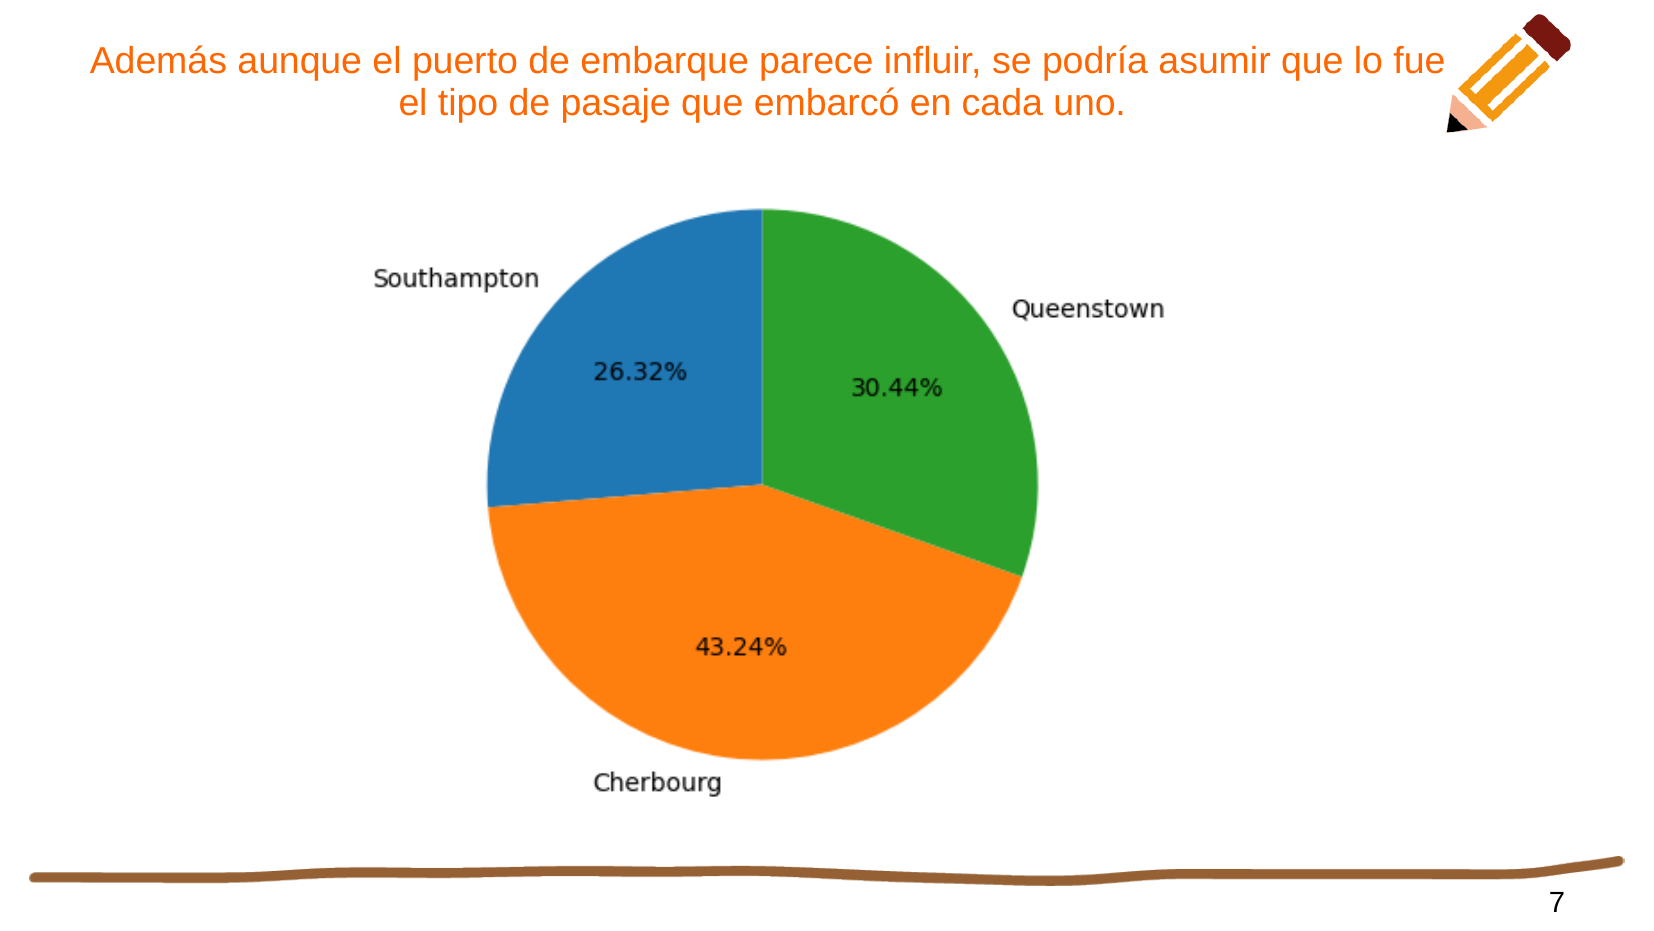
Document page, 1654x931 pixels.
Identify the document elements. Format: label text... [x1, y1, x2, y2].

title Además aunque el puerto de embarque parece influir, se podría asumir que lo fue el tipo de pasaje que embarcó en cada uno. [88, 29, 1447, 133]
picture [1446, 14, 1571, 133]
picture [354, 123, 1182, 847]
picture [29, 856, 1625, 886]
